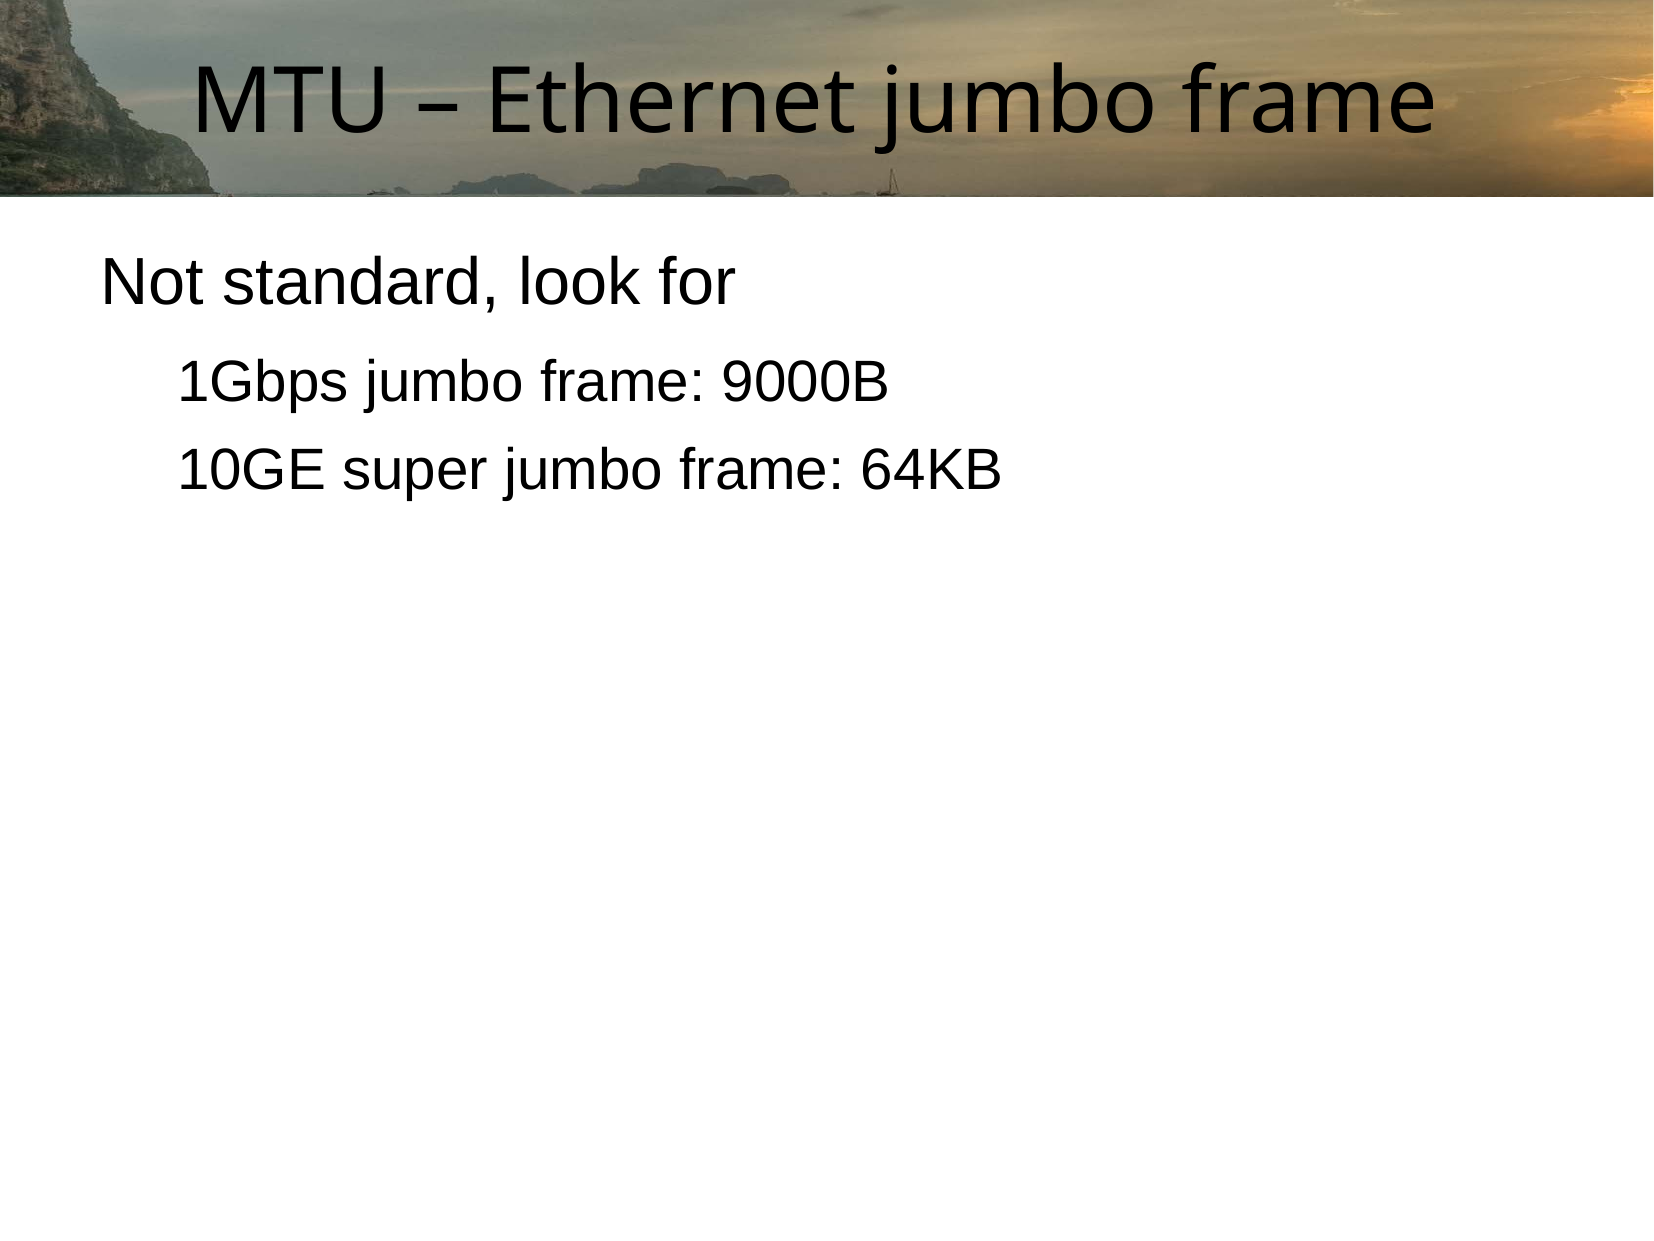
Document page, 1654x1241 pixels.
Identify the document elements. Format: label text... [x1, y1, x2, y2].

title MTU – Ethernet jumbo frame [190, 0, 1571, 194]
picture [0, 0, 1654, 197]
list Not standard, look for 1Gbps jumbo frame: 9000B 10GE super jumbo frame: 64KB [82, 244, 1571, 1225]
